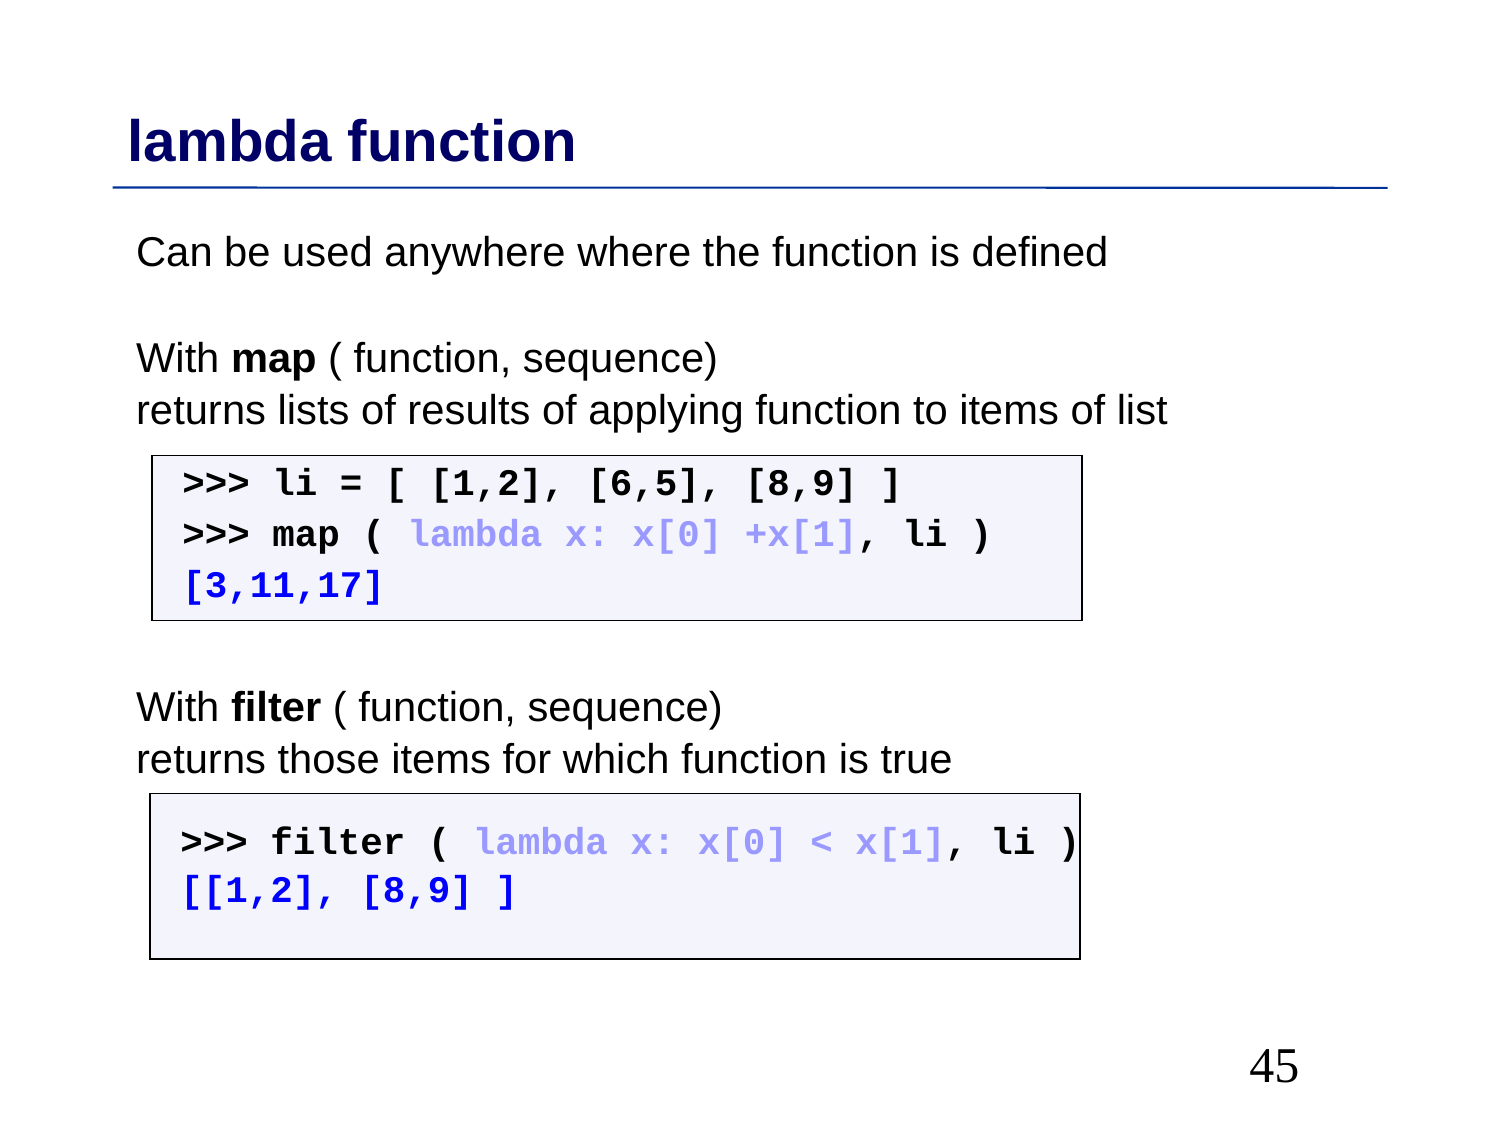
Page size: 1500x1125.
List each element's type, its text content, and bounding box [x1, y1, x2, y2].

text_box >>> filter ( lambda x: x[0] < x[1], li ) [[1,2], [8,9] ] [165, 816, 1096, 923]
list >>> li = [ [1,2], [6,5], [8,9] ] >>> map ( lambda x: x[0] +x[1], li ) [3,11,17] [151, 455, 1157, 673]
text_box With filter ( function, sequence) returns those items for which function is true [121, 680, 1081, 794]
title lambda function [112, 95, 1388, 181]
text_box <number> [1074, 994, 1387, 1125]
text_box Can be used anywhere where the function is defined [121, 225, 1173, 287]
text_box With map ( function, sequence) returns lists of results of applying function to items of list [121, 331, 1261, 446]
text_box [150, 794, 1081, 959]
